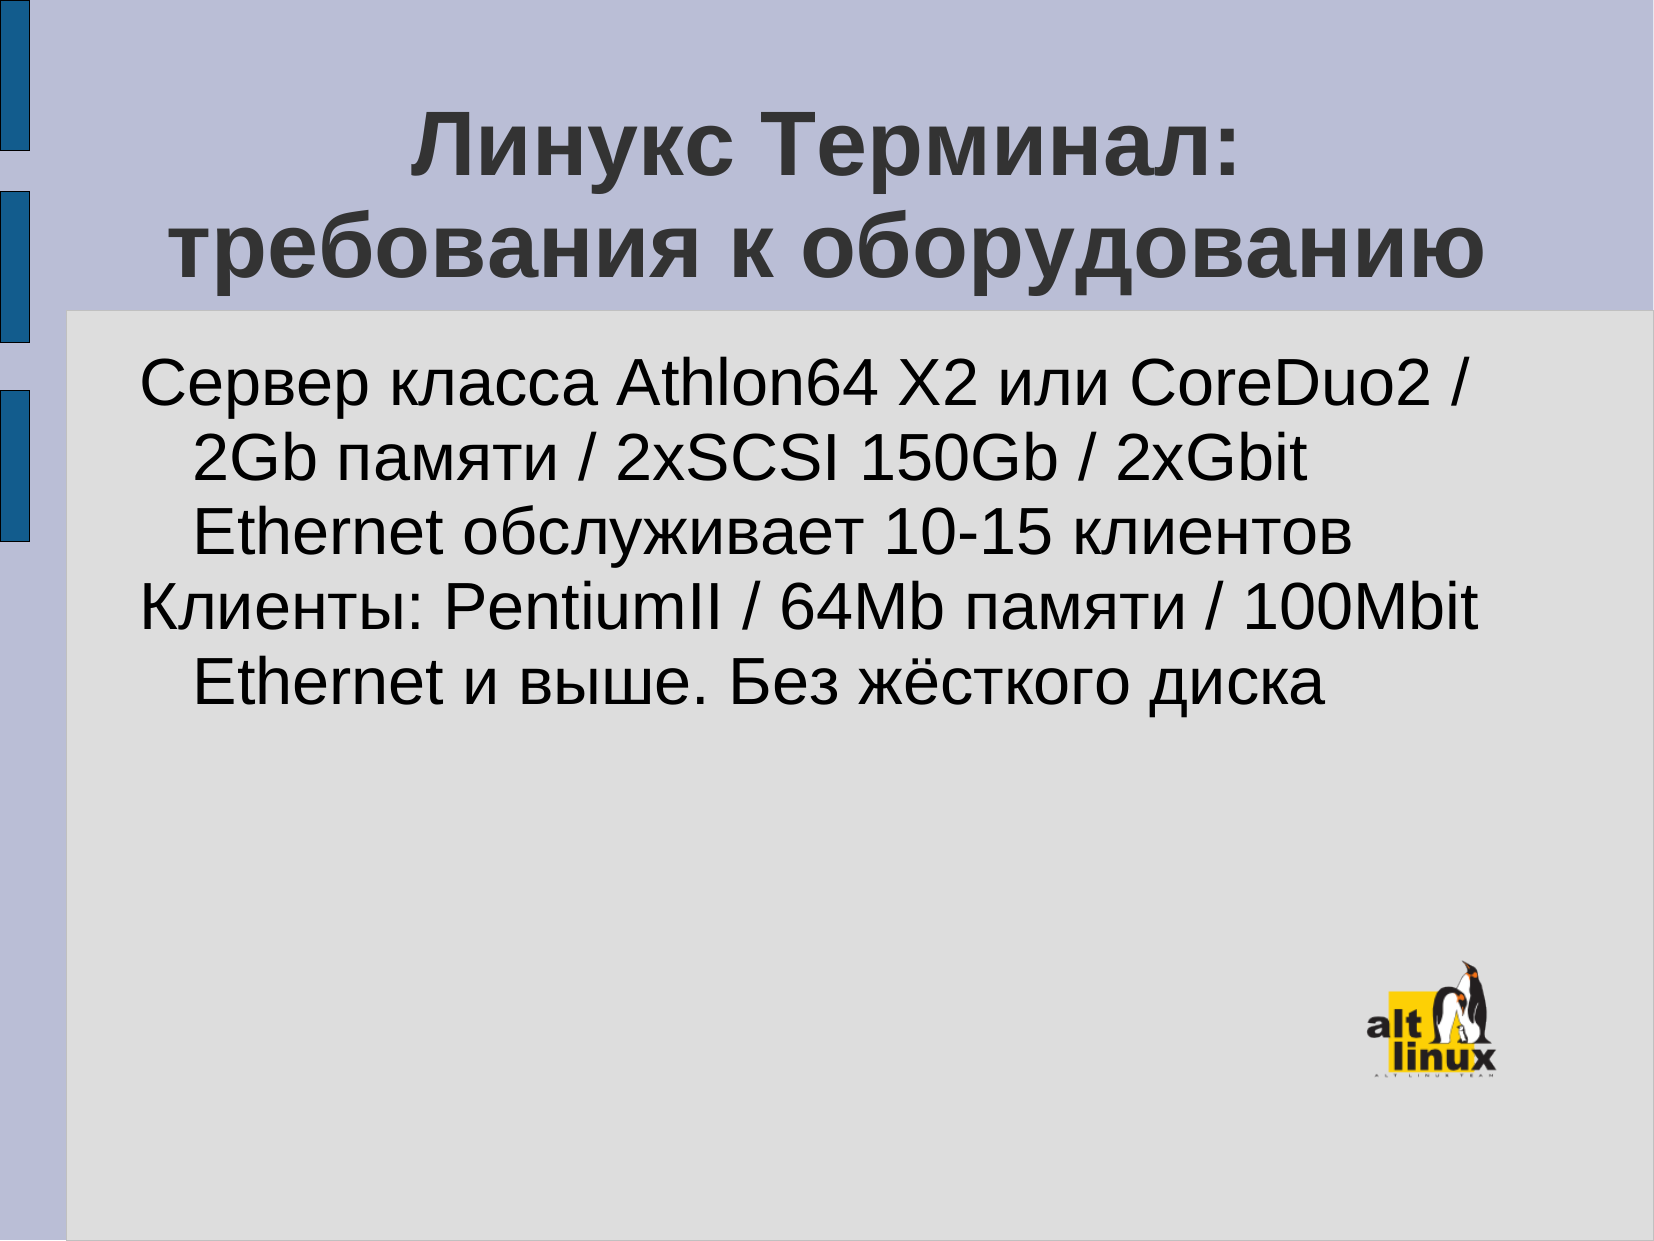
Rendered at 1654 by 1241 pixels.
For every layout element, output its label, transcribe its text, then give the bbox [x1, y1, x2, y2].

list Сервер класса Athlon64 X2 или CoreDuo2 / 2Gb памяти / 2xSCSI 150Gb / 2xGbit Ethernet обслуживает 10-15 клиентов Клиенты: PentiumII / 64Mb памяти / 100Mbit Ethernet и выше. Без жёсткого диска [121, 344, 1534, 1112]
title Линукс Терминал: требования к оборудованию [121, 91, 1534, 299]
